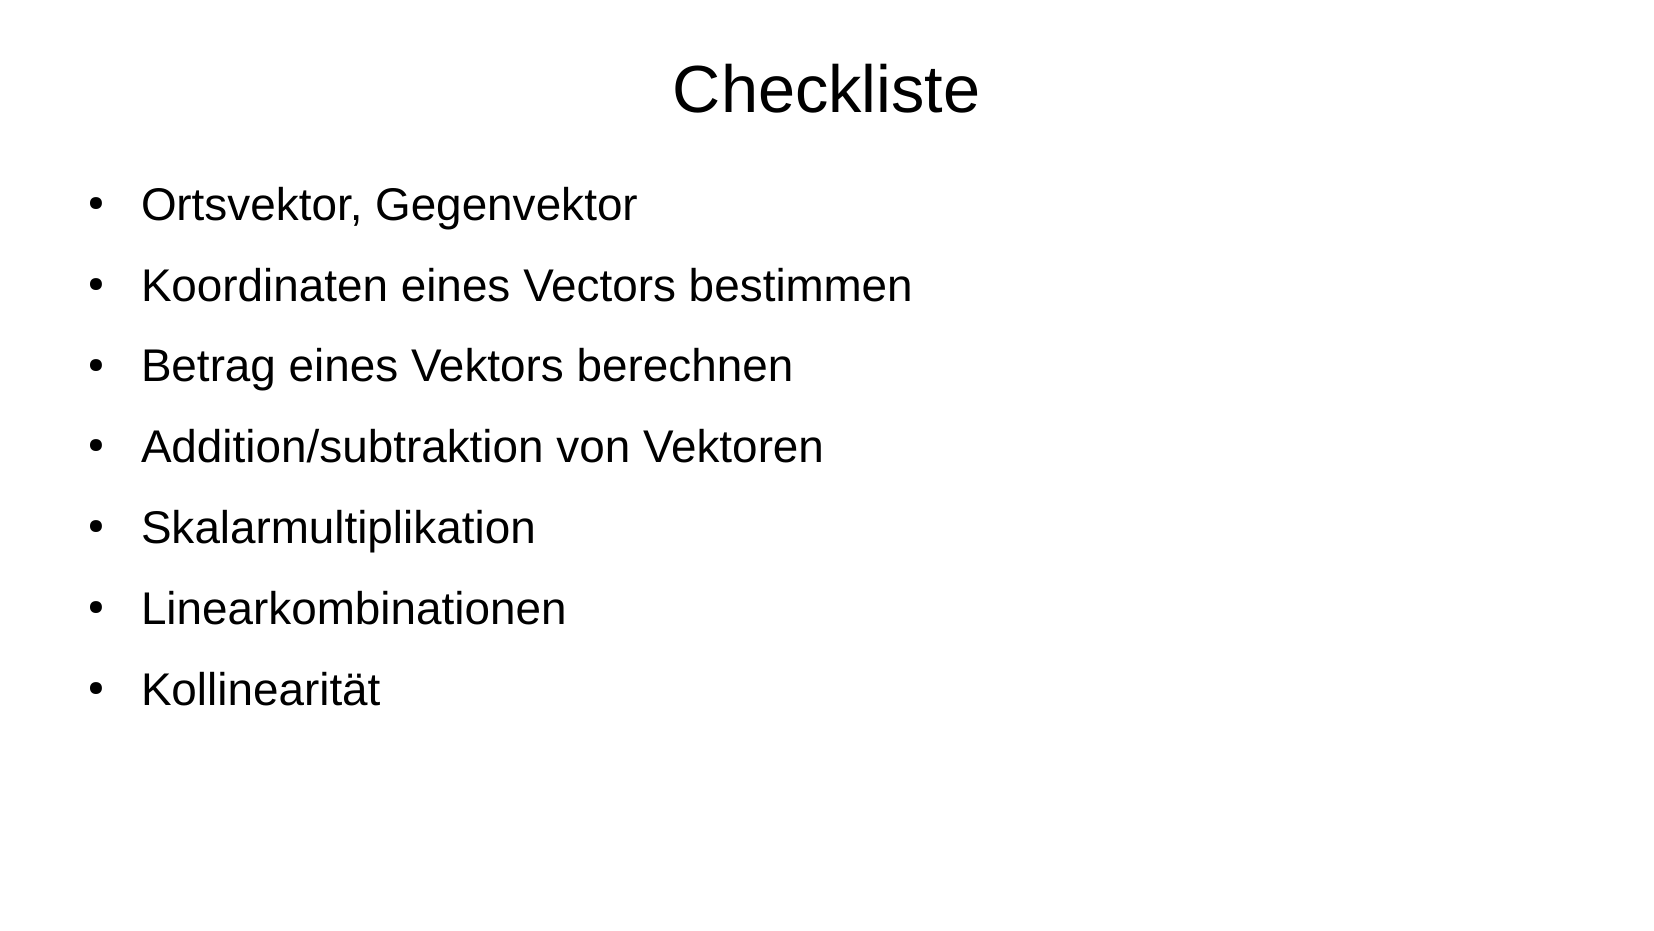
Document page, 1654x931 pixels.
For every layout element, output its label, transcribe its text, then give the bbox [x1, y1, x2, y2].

title Checkliste [82, 11, 1571, 167]
list Ortsvektor, Gegenvektor Koordinaten eines Vectors bestimmen Betrag eines Vektors berechnen Addition/subtraktion von Vektoren Skalarmultiplikation Linearkombinationen Kollinearität [70, 178, 1559, 719]
